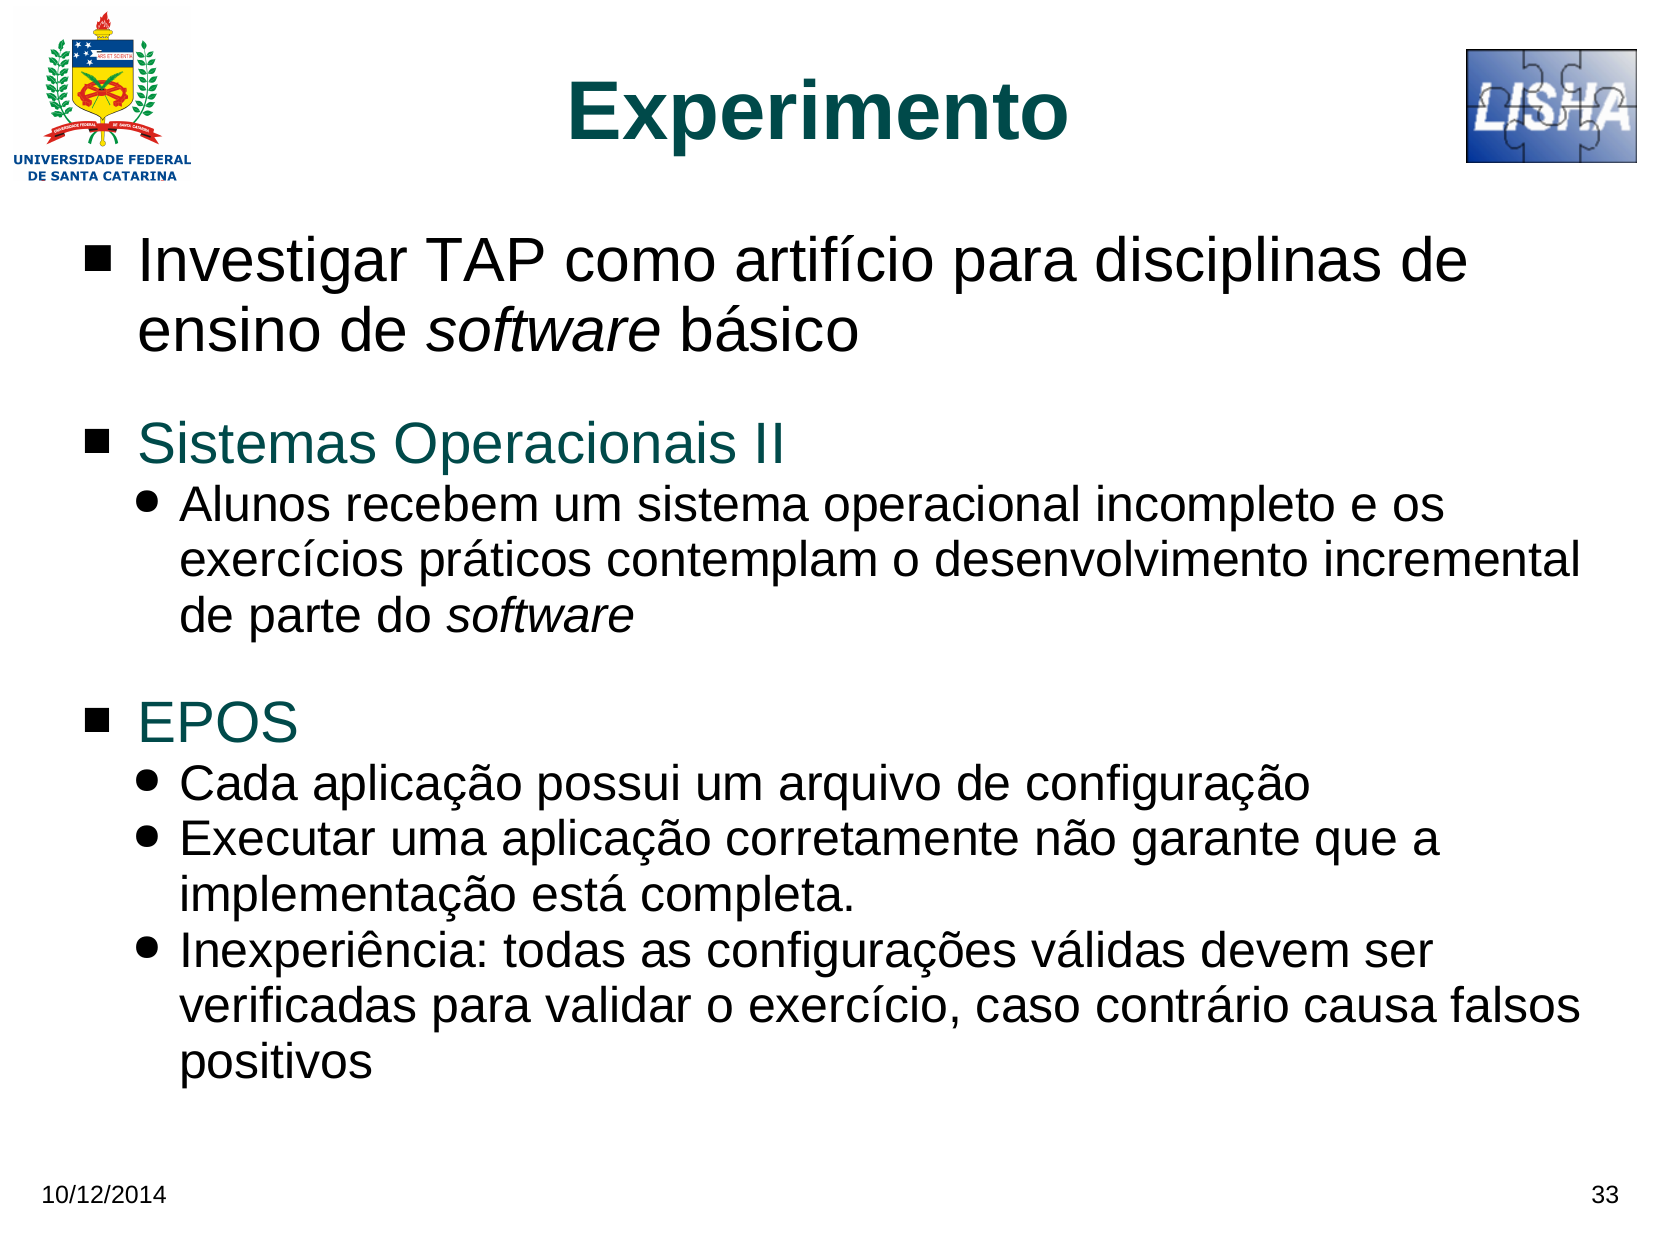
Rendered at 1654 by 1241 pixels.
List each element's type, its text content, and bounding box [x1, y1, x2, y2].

title Experimento [212, 61, 1426, 174]
picture [13, 6, 191, 181]
list Investigar TAP como artifício para disciplinas de ensino de software básico Sistemas Operacionais II Alunos recebem um sistema operacional incompleto e os exercícios práticos contemplam o desenvolvimento incremental de parte do software EPOS Cada aplicação possui um arquivo de configuração Executar uma aplicação corretamente não garante que a implementação está completa. Inexperiência: todas as configurações válidas devem ser verificadas para validar o exercício, caso contrário causa falsos positivos [37, 225, 1613, 1193]
picture [1466, 49, 1637, 163]
